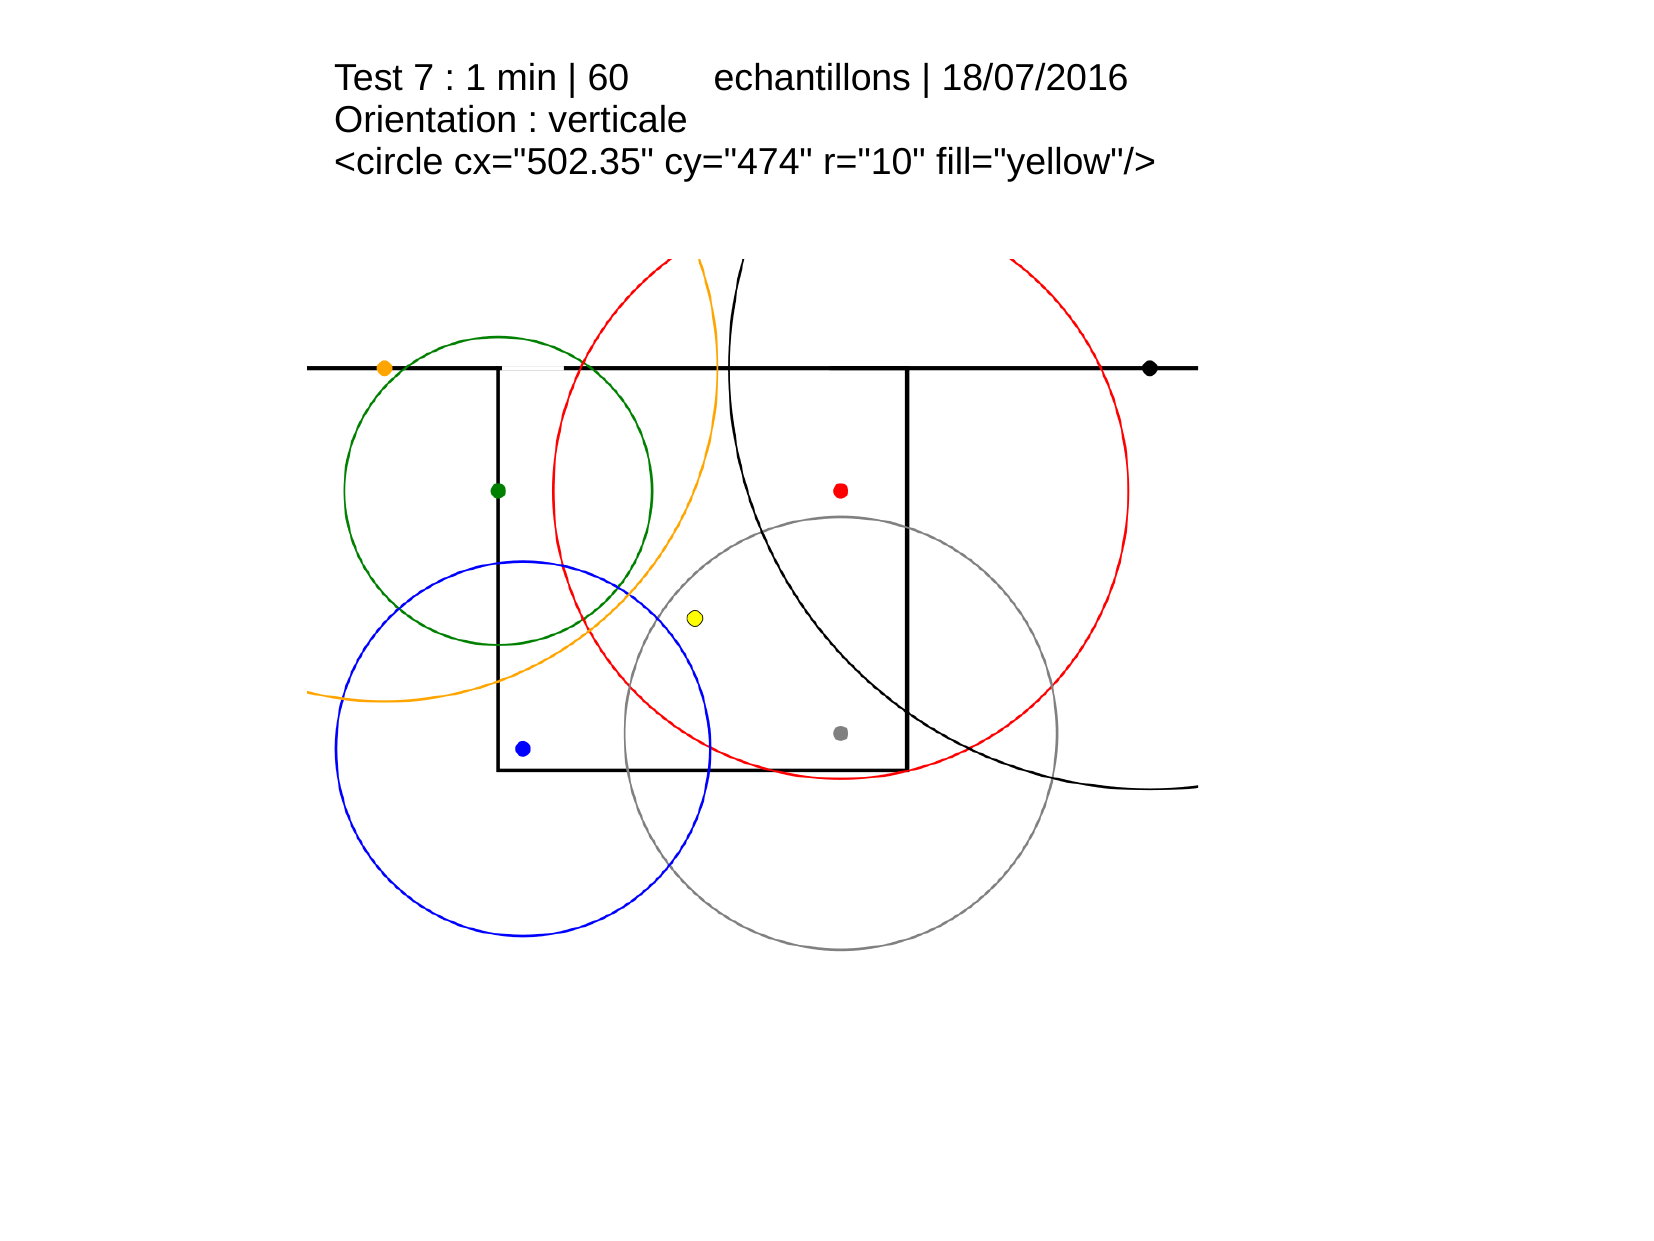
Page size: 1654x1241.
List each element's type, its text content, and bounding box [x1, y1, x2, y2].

picture [307, 259, 1199, 957]
text_box Test 7 : 1 min | 60 echantillons | 18/07/2016 Orientation : verticale <circle cx="502.35" cy="474" r="10" fill="yellow"/> [319, 49, 1180, 191]
